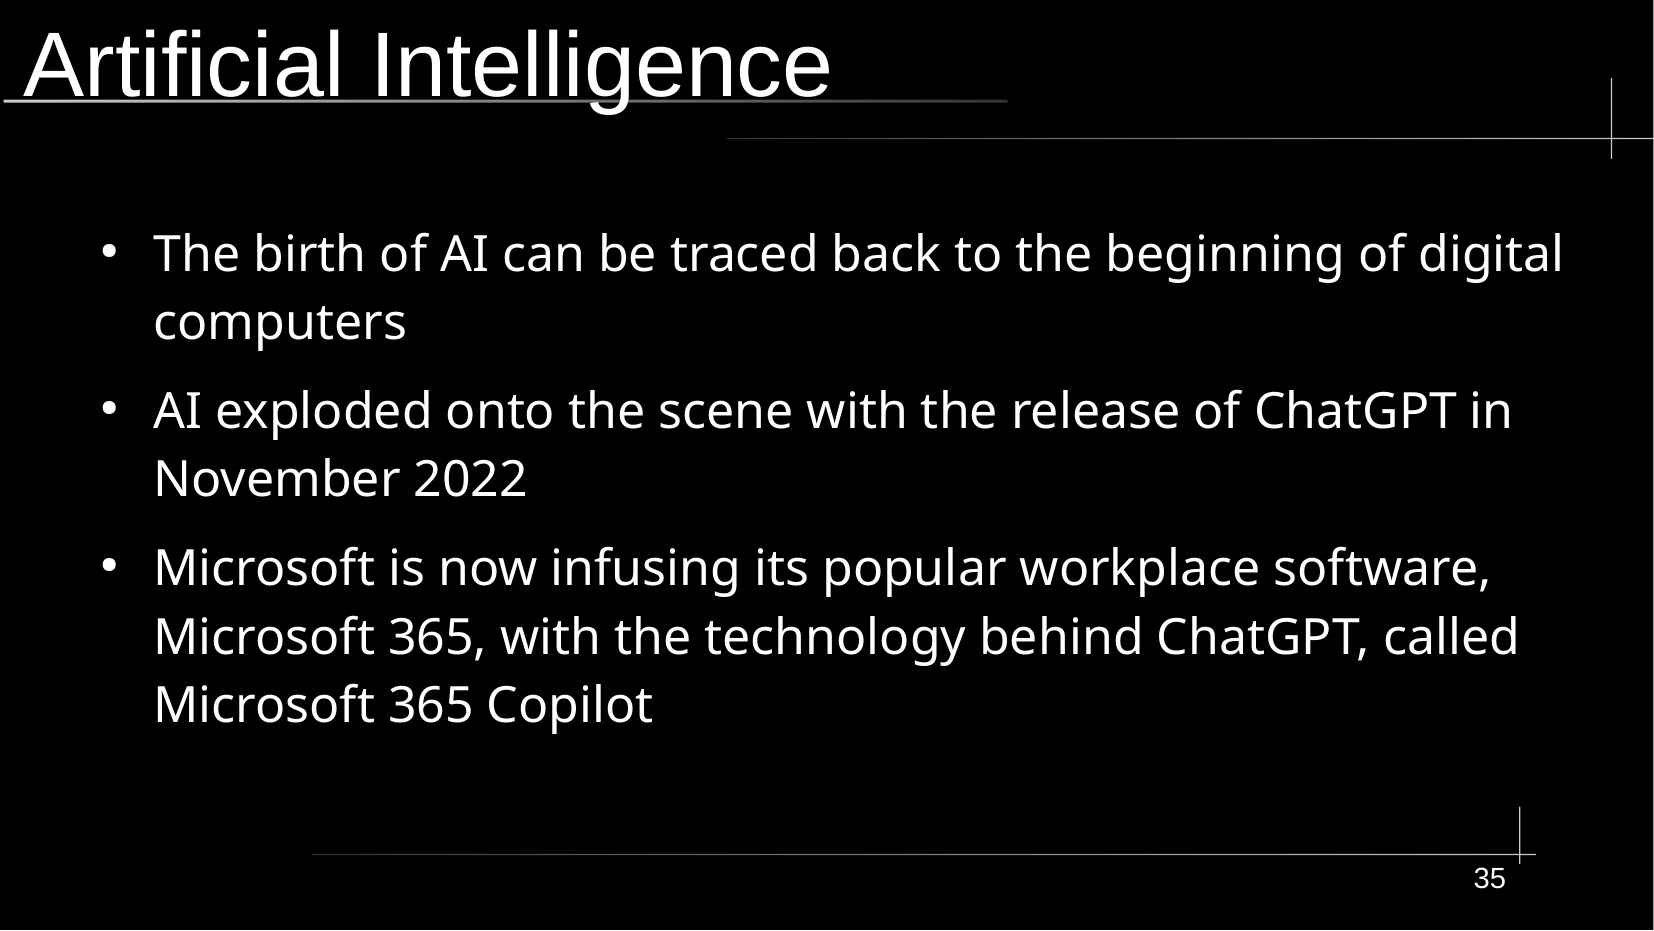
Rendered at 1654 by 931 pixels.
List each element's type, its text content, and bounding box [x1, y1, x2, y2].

list The birth of AI can be traced back to the beginning of digital computers AI exploded onto the scene with the release of ChatGPT in November 2022 Microsoft is now infusing its popular workplace software, Microsoft 365, with the technology behind ChatGPT, called Microsoft 365 Copilot [82, 217, 1571, 758]
title Artificial Intelligence [23, 11, 1589, 119]
